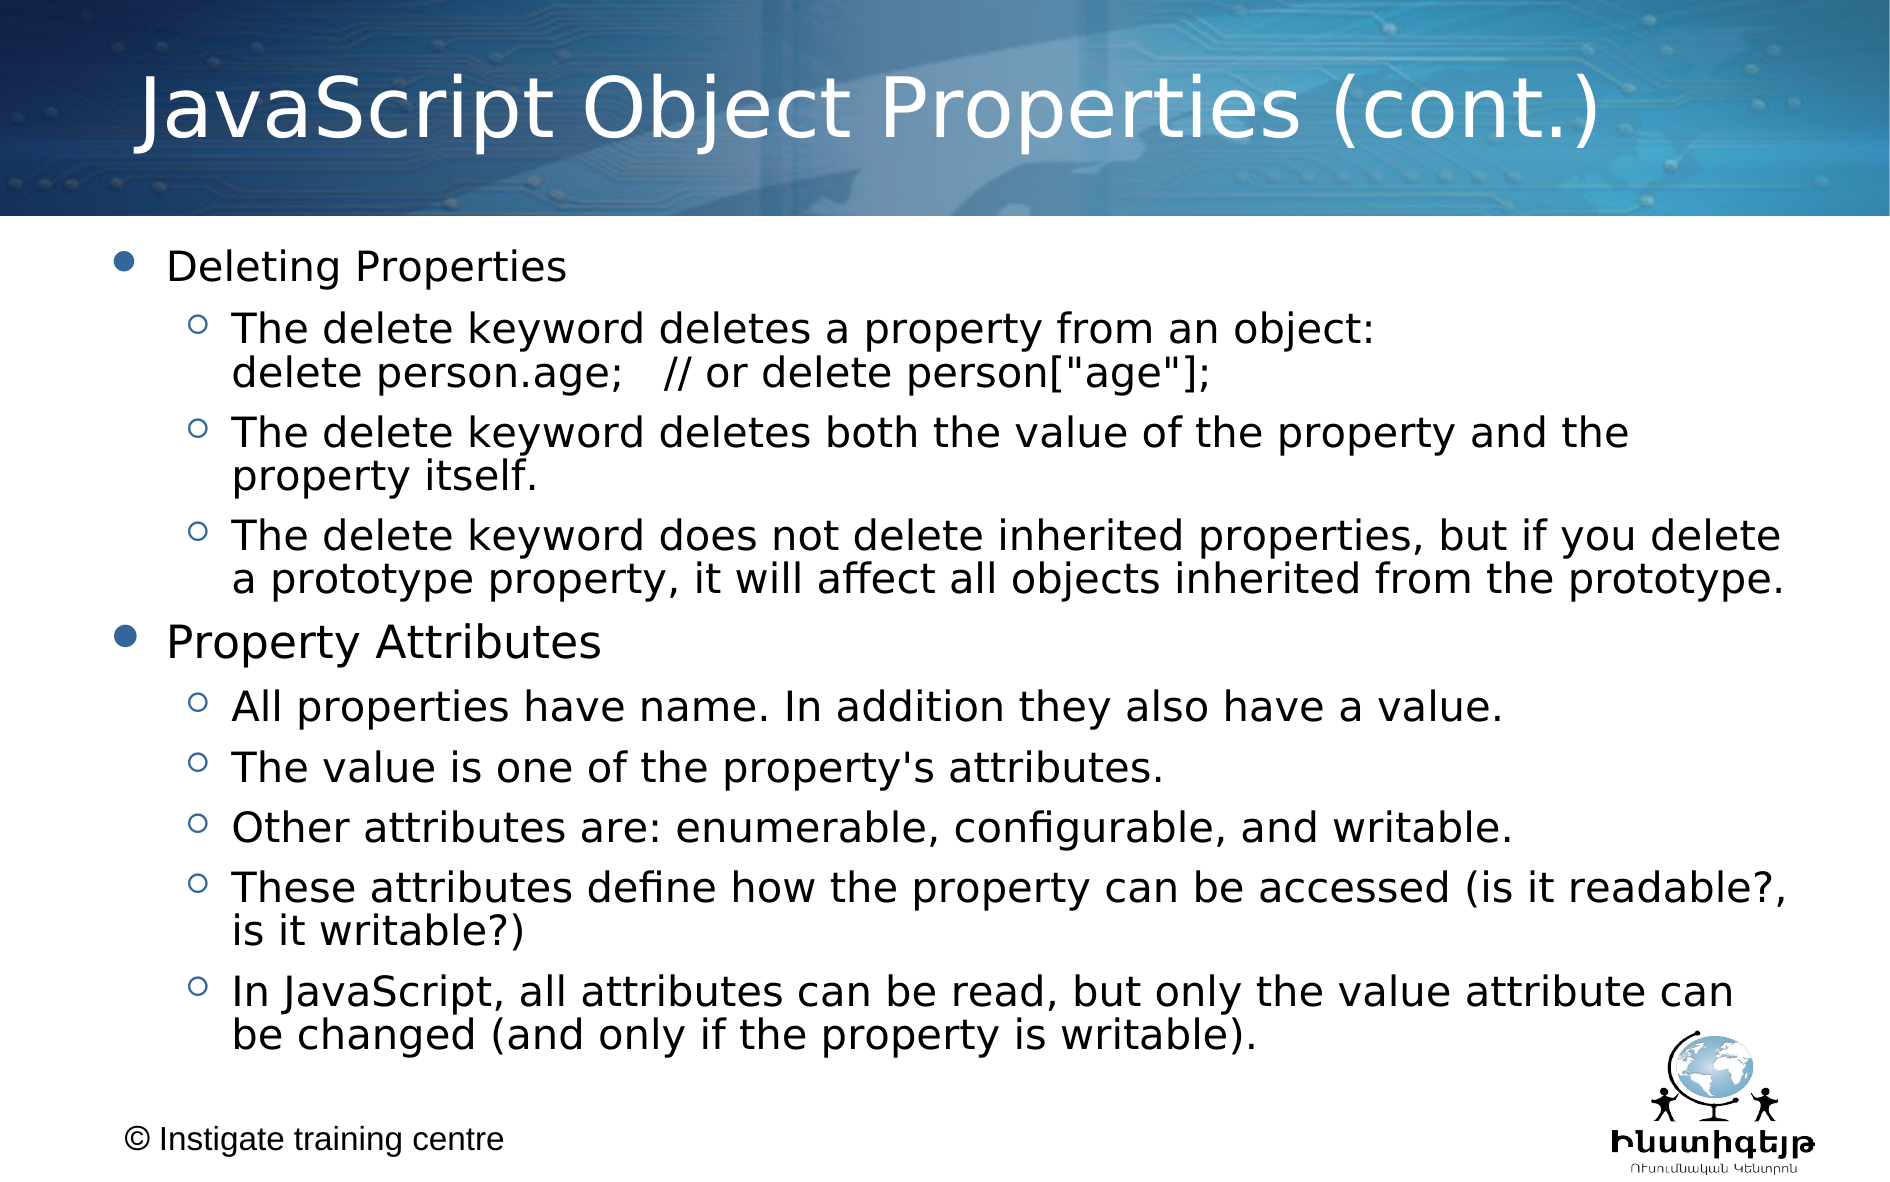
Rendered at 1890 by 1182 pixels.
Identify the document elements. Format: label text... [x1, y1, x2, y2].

picture [1612, 1030, 1815, 1175]
list Deleting Properties The delete keyword deletes a property from an object: delete person.age; // or delete person["age"]; The delete keyword deletes both the value of the property and the property itself. The delete keyword does not delete inherited properties, but if you delete a prototype property, it will affect all objects inherited from the prototype. Property Attributes All properties have name. In addition they also have a value. The value is one of the property's attributes. Other attributes are: enumerable, configurable, and writable. These attributes define how the property can be accessed (is it readable?, is it writable?) In JavaScript, all attributes can be read, but only the value attribute can be changed (and only if the property is writable). [110, 247, 1801, 277]
picture [0, 0, 1890, 216]
